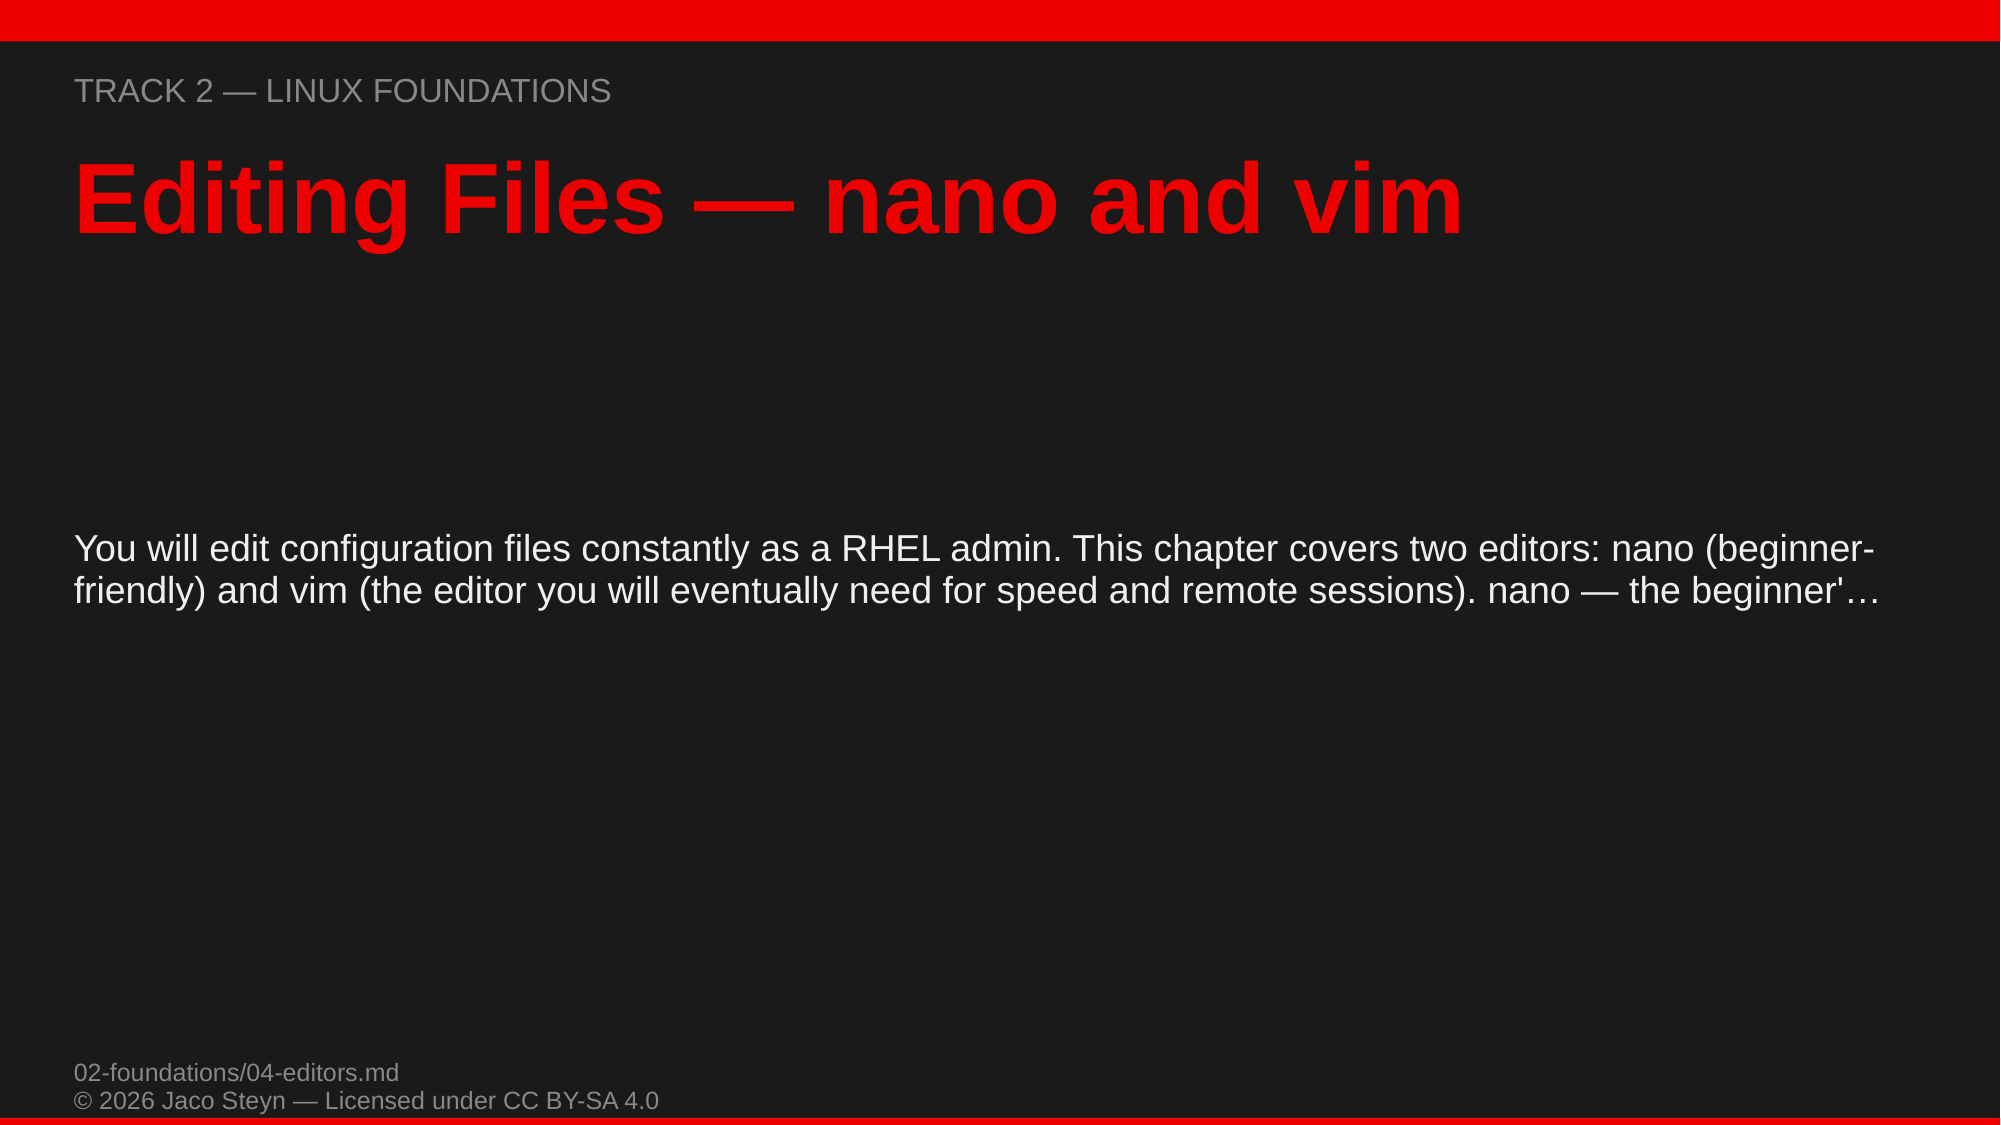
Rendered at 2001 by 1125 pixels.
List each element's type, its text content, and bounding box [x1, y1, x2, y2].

text_box You will edit configuration files constantly as a RHEL admin. This chapter covers two editors: nano (beginner-friendly) and vim (the editor you will eventually need for speed and remote sessions). nano — the beginner'… [59, 519, 1942, 727]
text_box [0, 1117, 2001, 1125]
text_box Editing Files — nano and vim [59, 135, 1942, 461]
text_box [0, 0, 2001, 42]
text_box 02-foundations/04-editors.md © 2026 Jaco Steyn — Licensed under CC BY-SA 4.0 [59, 1051, 1942, 1111]
text_box TRACK 2 — LINUX FOUNDATIONS [59, 64, 1942, 119]
